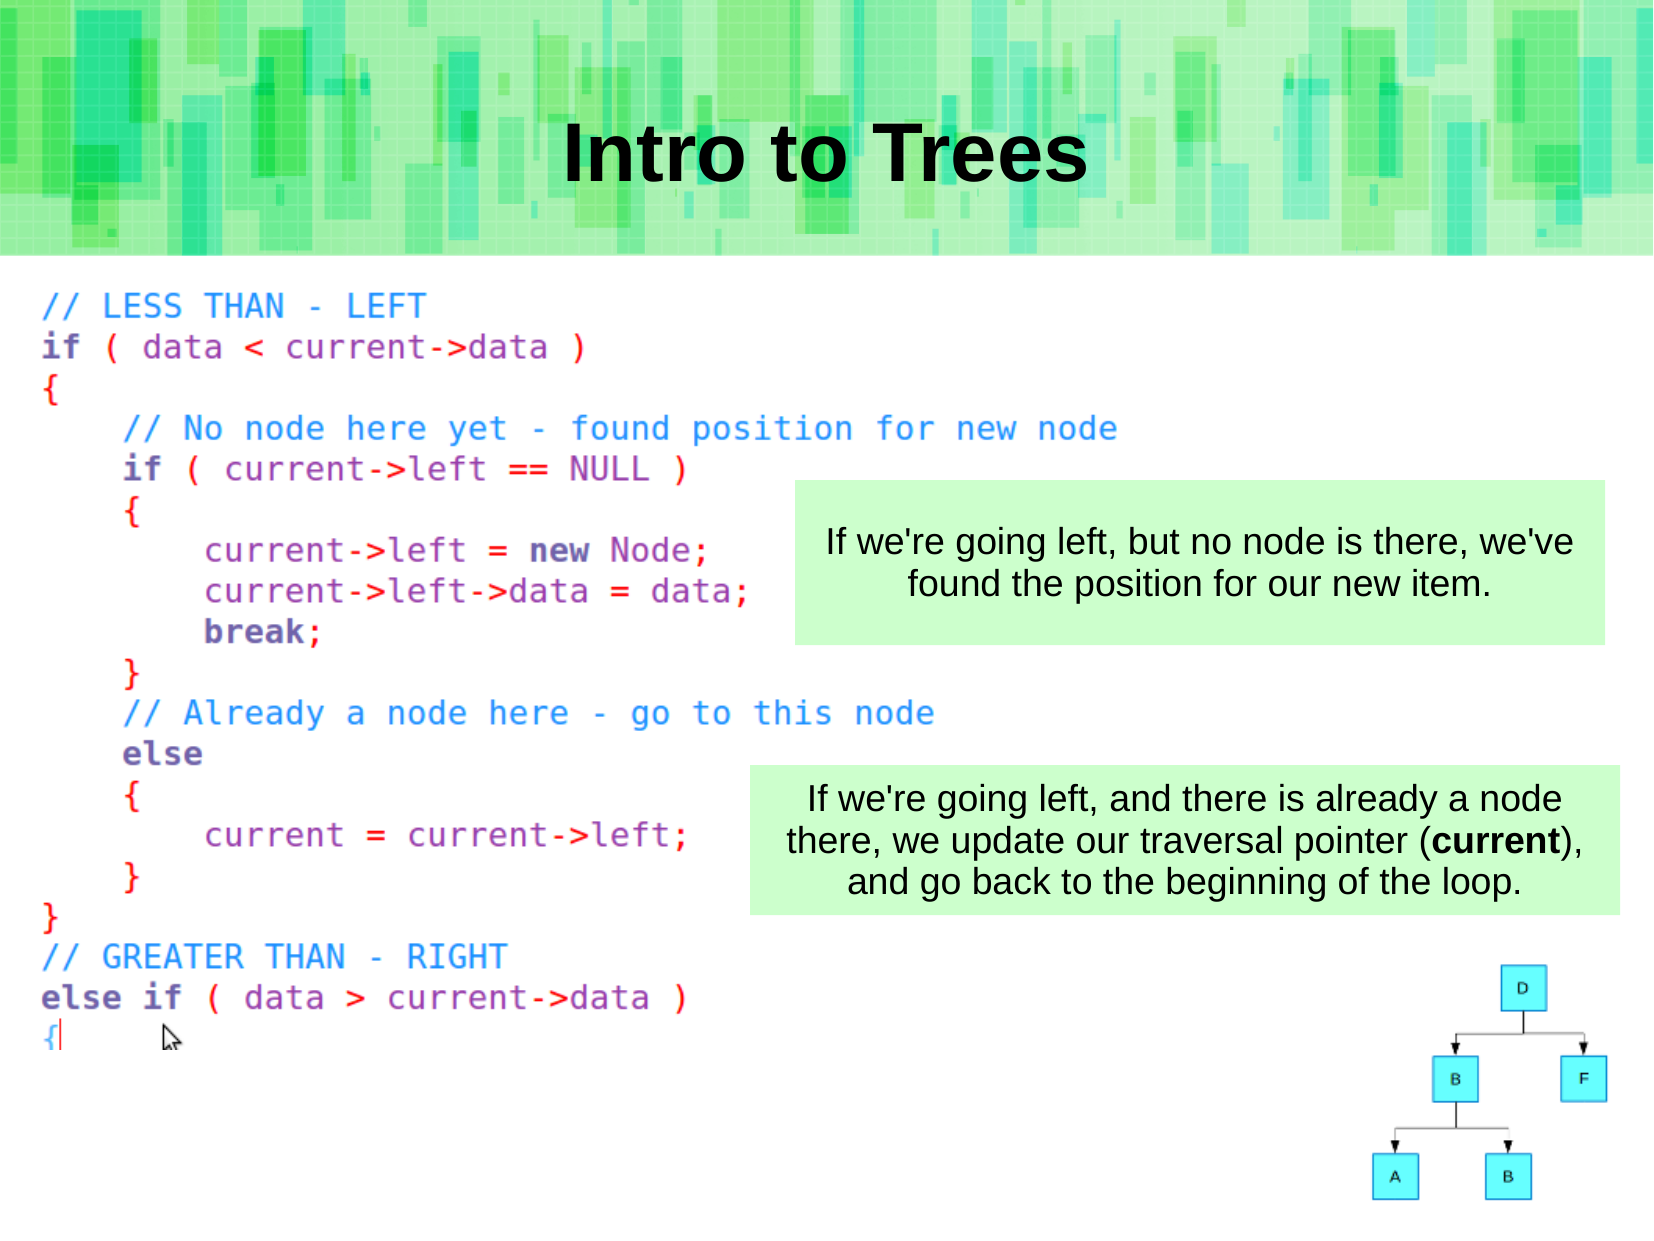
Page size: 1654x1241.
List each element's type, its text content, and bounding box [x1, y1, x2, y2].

title Intro to Trees [82, 49, 1571, 257]
text_box If we're going left, and there is already a node there, we update our traversal pointer (current), and go back to the beginning of the loop. [750, 765, 1621, 916]
picture [0, 0, 1654, 1241]
text_box If we're going left, but no node is there, we've found the position for our new item. [795, 480, 1606, 646]
